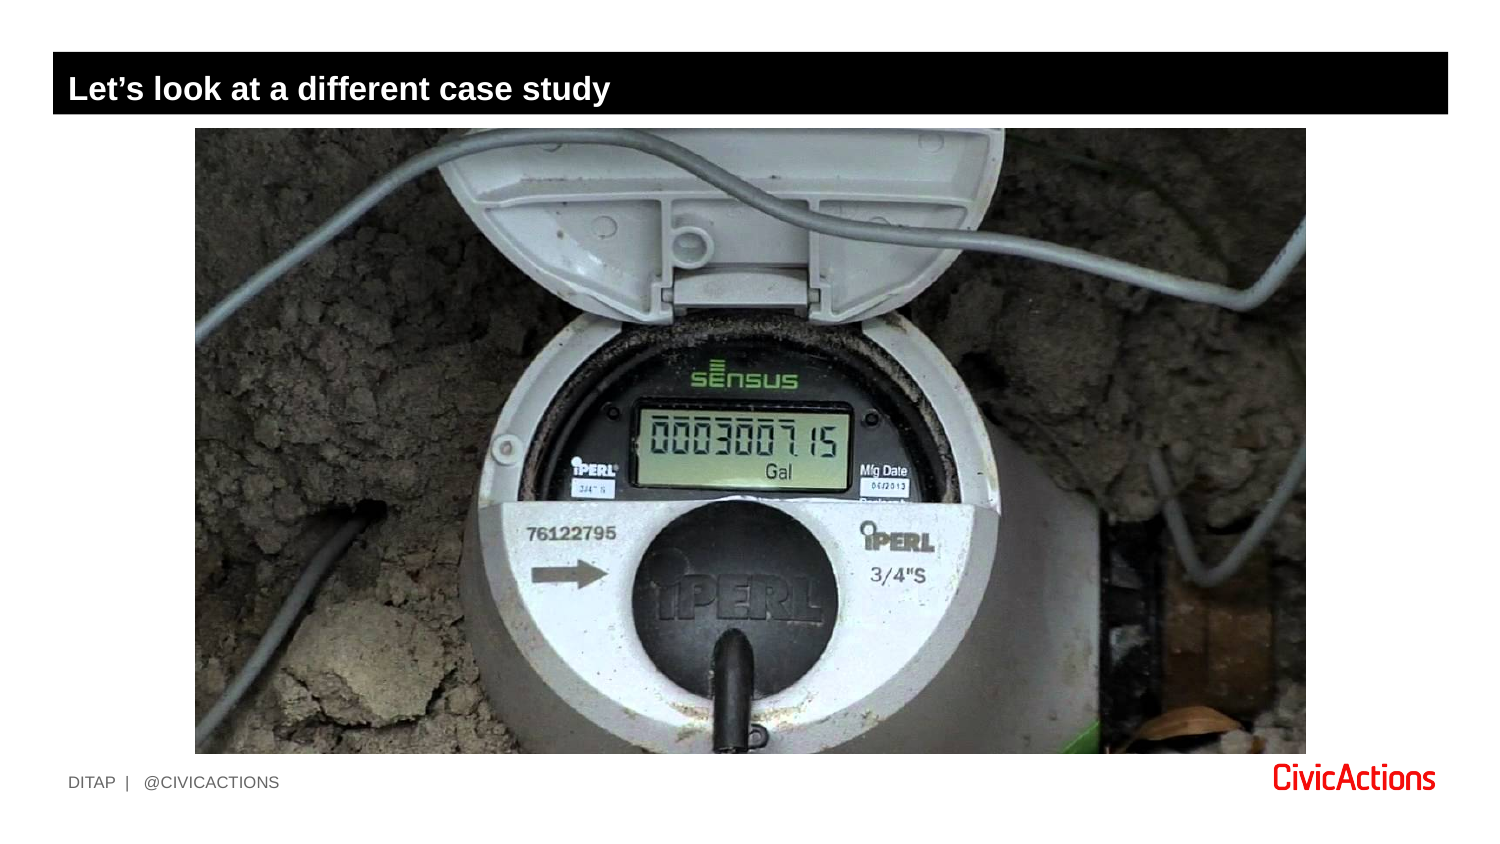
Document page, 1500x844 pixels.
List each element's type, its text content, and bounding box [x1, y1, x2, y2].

title Let’s look at a different case study [53, 51, 1449, 115]
picture [195, 128, 1306, 754]
picture [1271, 758, 1438, 795]
